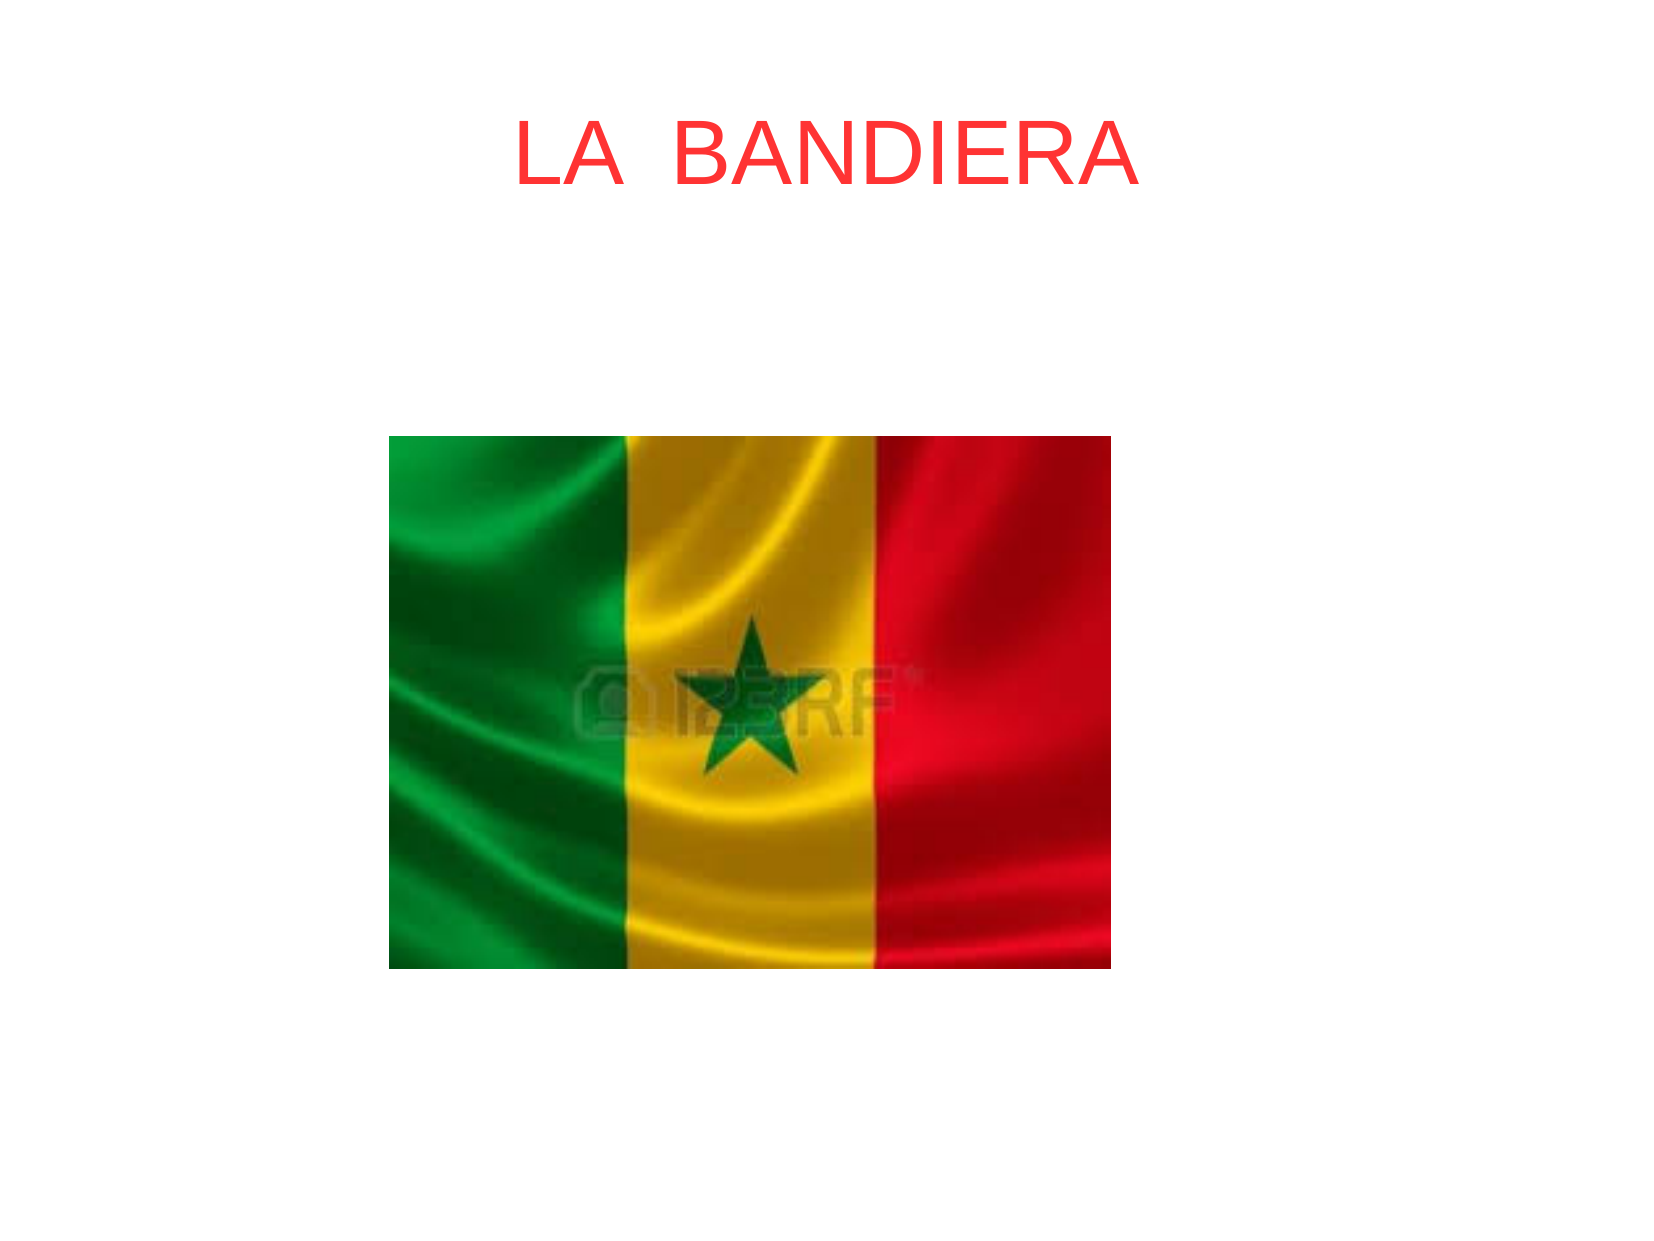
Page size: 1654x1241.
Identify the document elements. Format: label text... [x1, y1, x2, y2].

picture [389, 436, 1111, 969]
title LA BANDIERA [82, 49, 1571, 257]
